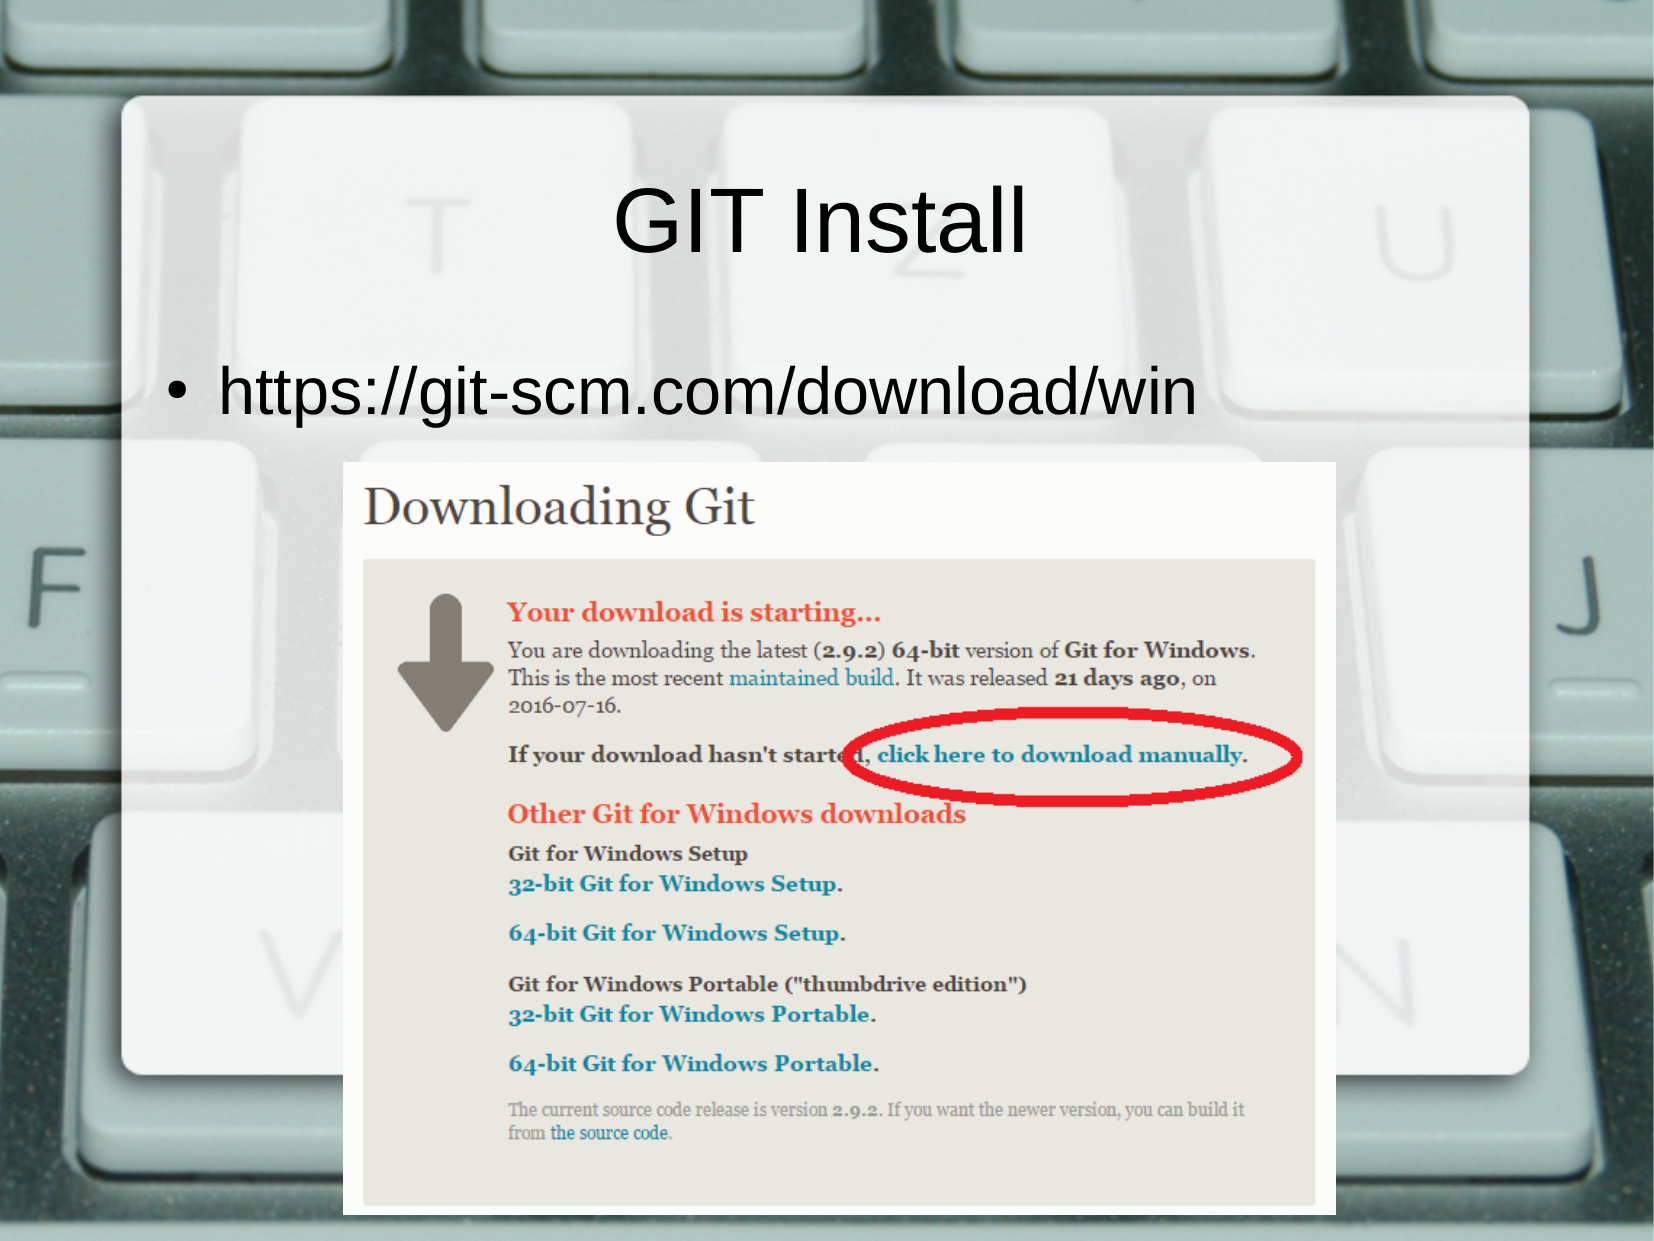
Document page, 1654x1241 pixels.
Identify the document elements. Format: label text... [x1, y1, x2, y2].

list https://git-scm.com/download/win [147, 354, 1506, 1063]
title GIT Install [135, 117, 1506, 325]
picture [0, 0, 1654, 1241]
